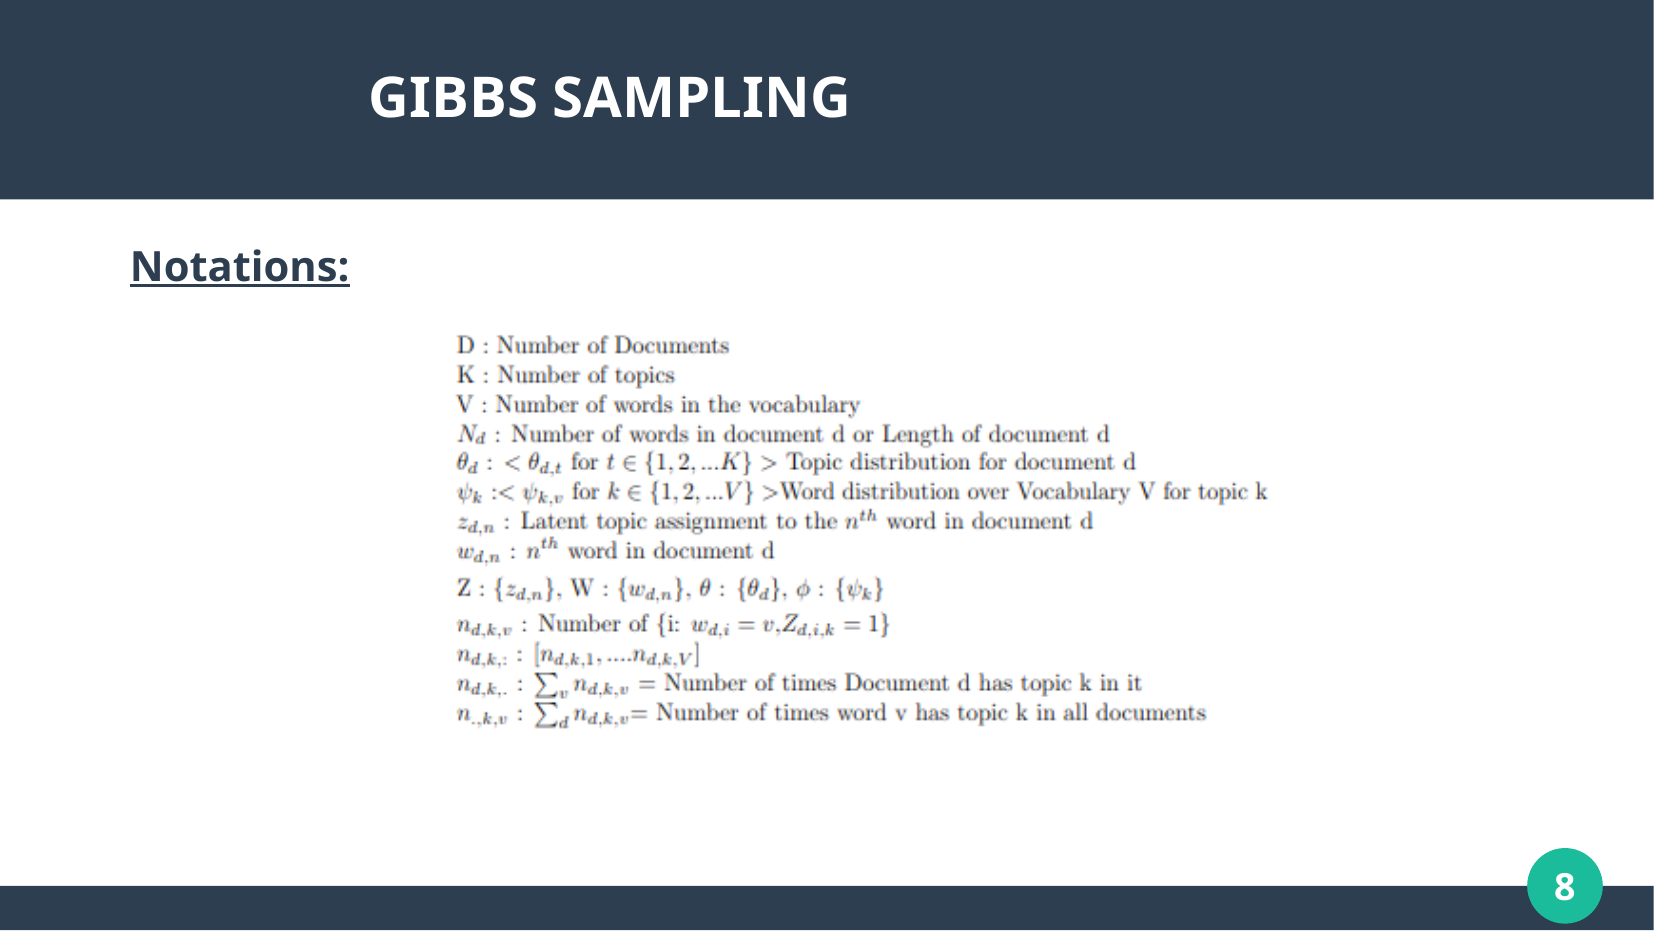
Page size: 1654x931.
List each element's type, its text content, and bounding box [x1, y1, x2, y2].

title GIBBS SAMPLING [59, 37, 1595, 156]
picture [442, 324, 1300, 768]
list Notations: [59, 236, 1595, 857]
